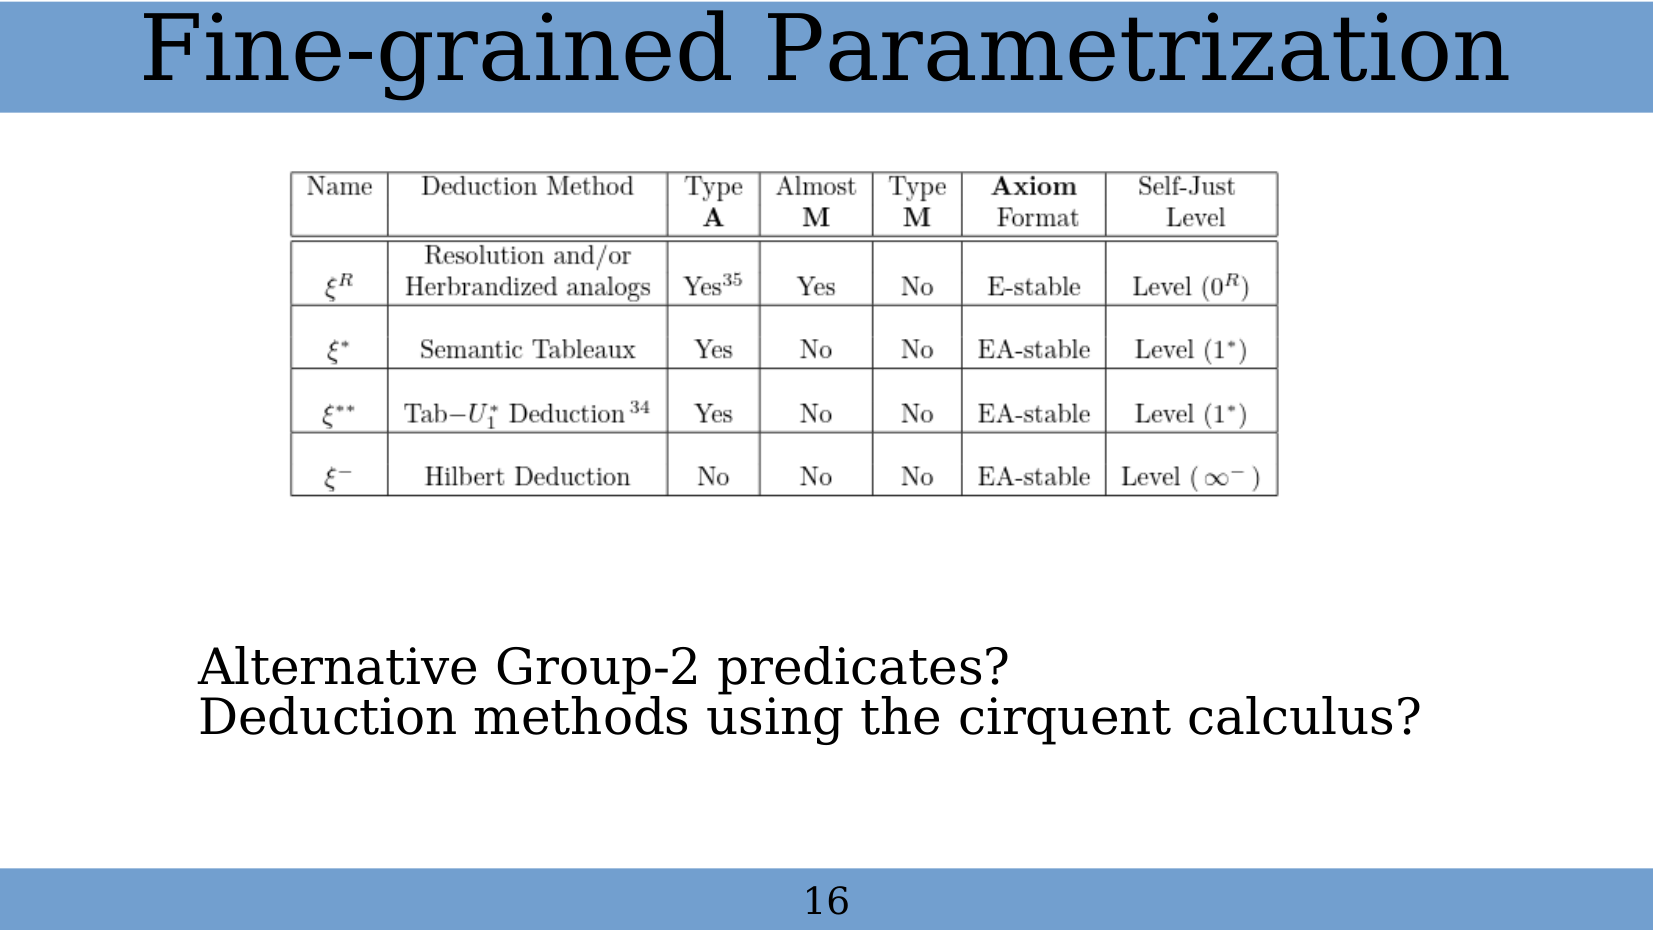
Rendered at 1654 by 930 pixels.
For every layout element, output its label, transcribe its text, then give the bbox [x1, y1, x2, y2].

text_box [0, 868, 1653, 930]
title [0, 1, 115, 113]
picture [281, 159, 1293, 517]
text_box 16 [770, 877, 883, 930]
title [1538, 1, 1653, 113]
text_box Alternative Group-2 predicates? Deduction methods using the cirquent calculus? [183, 637, 1470, 753]
text_box Fine-grained Parametrization [115, 0, 1538, 153]
